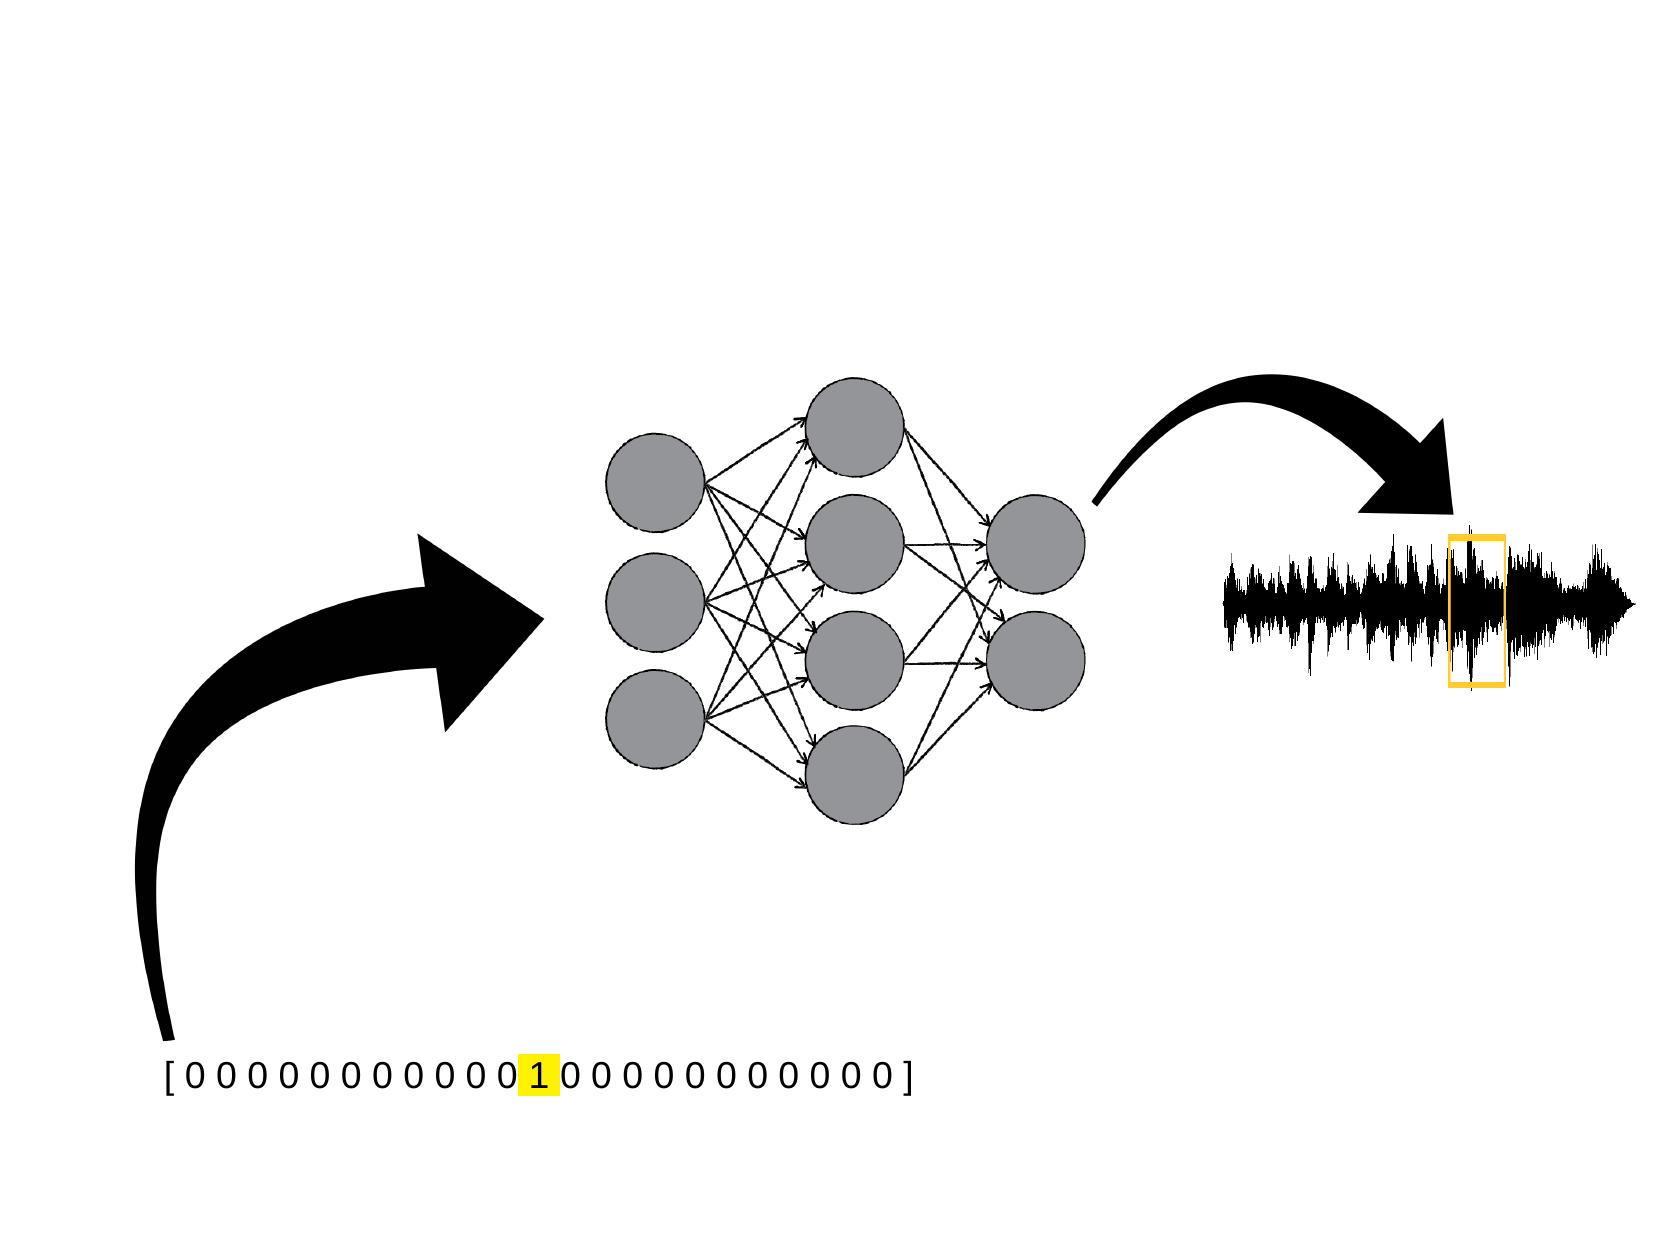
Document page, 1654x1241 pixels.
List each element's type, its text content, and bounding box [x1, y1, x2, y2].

picture [45, 274, 1636, 1051]
text_box [ 0 0 0 0 0 0 0 0 0 0 0 1 0 0 0 0 0 0 0 0 0 0 0 ] [149, 585, 1516, 1104]
